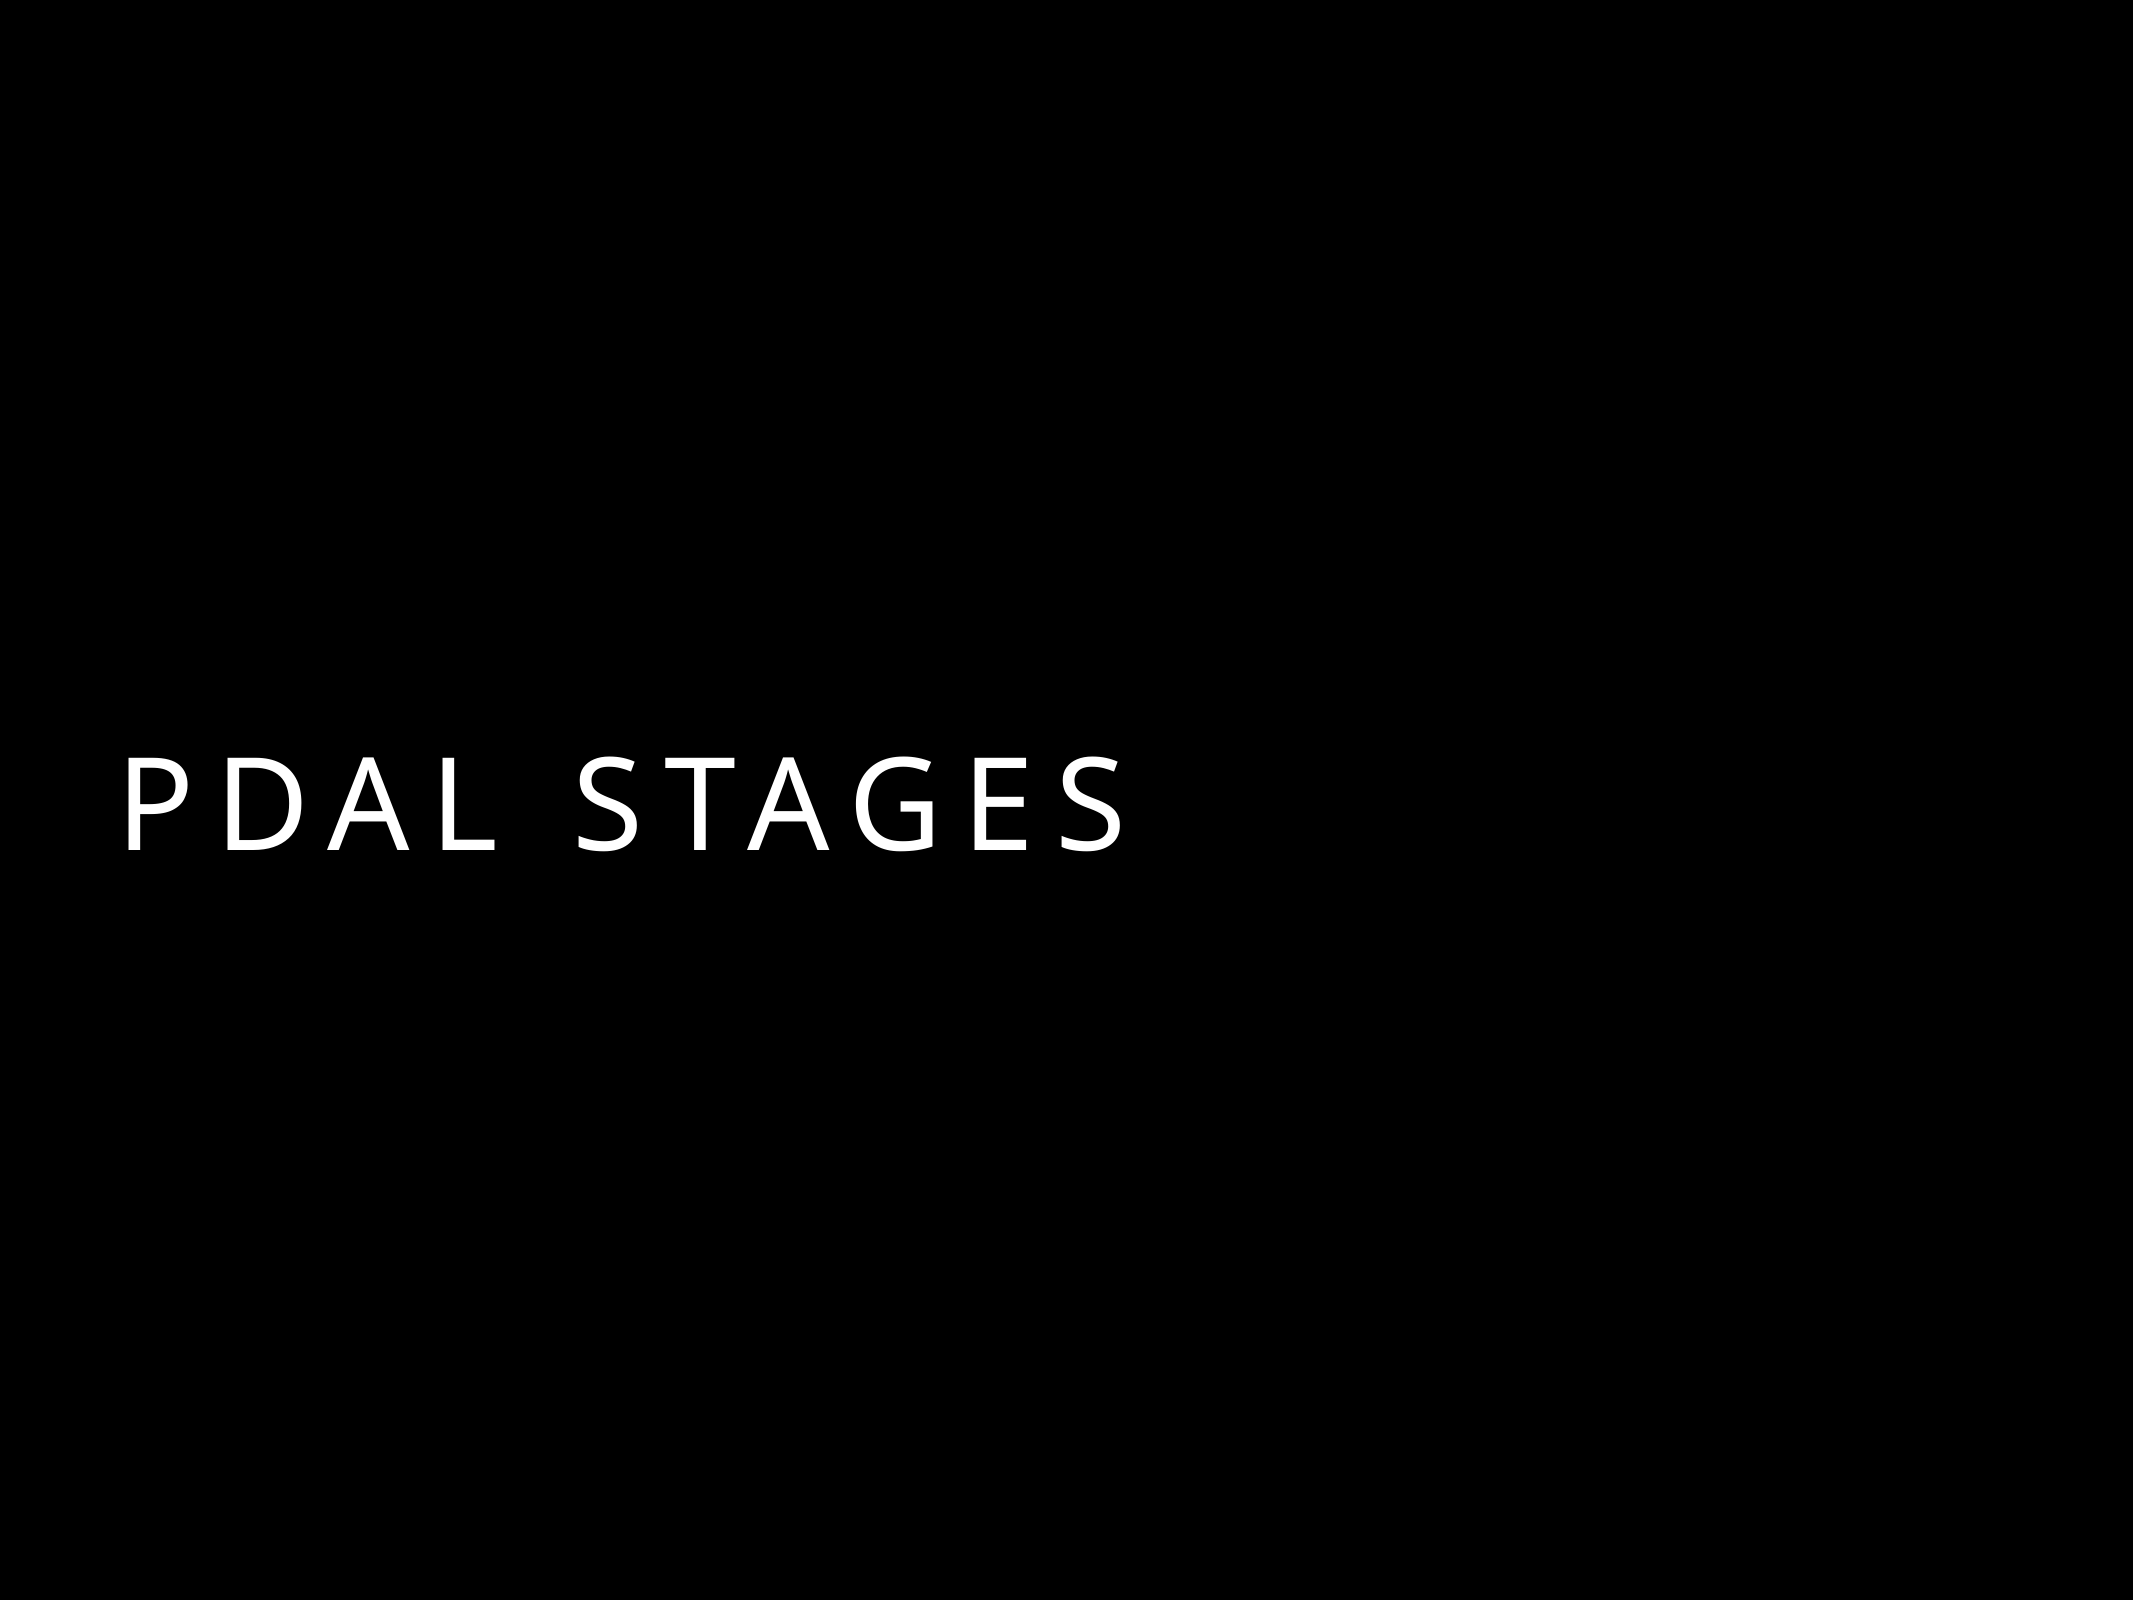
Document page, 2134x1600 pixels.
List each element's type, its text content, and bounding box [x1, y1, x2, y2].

title PDAL Stages [108, 616, 2025, 982]
